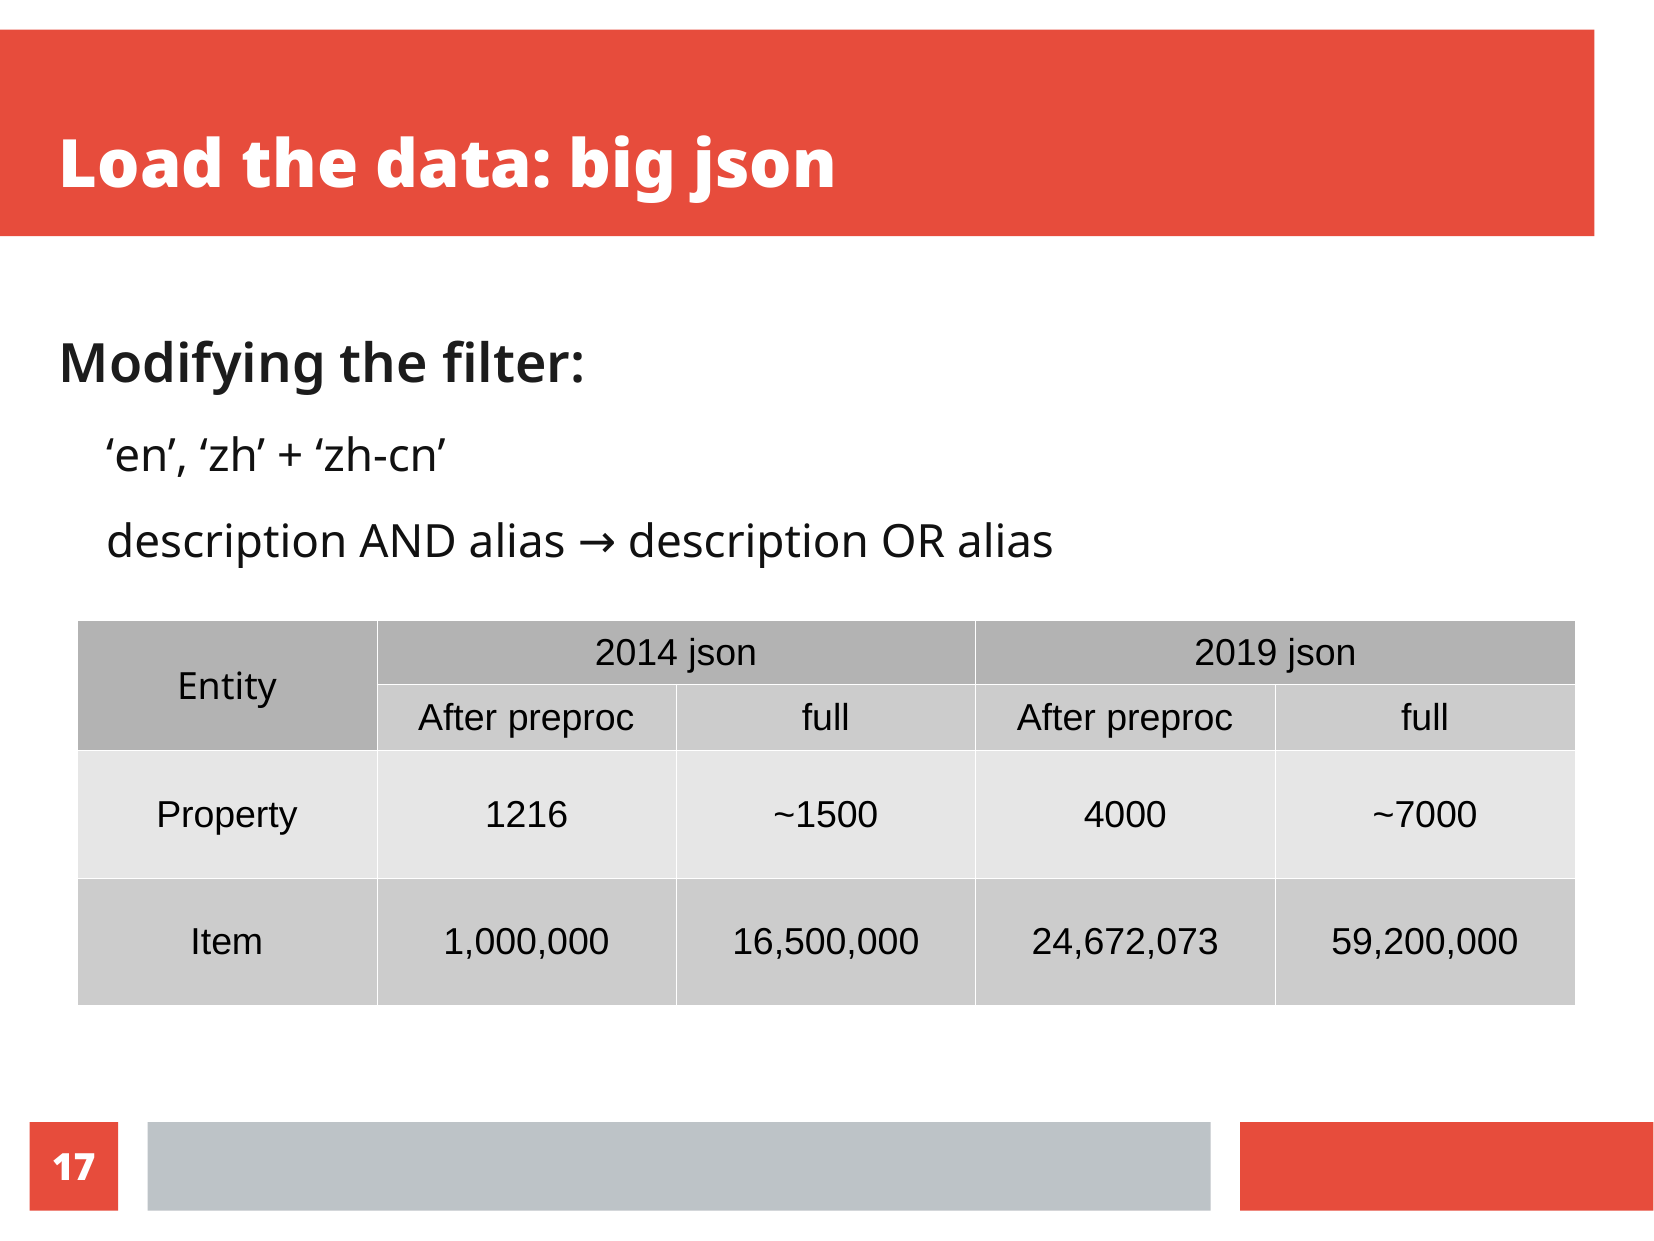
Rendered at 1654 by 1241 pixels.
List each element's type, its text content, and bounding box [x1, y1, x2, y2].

table_cell ~1500 [677, 751, 975, 878]
table_cell full [677, 685, 975, 750]
table_header Entity [78, 621, 377, 750]
table_cell After preproc [976, 685, 1275, 750]
table_cell After preproc [378, 685, 676, 750]
table_header 2014 json [378, 621, 975, 684]
table_cell full [1276, 685, 1575, 750]
table_cell Property [78, 751, 377, 878]
table_cell 1,000,000 [378, 879, 676, 1005]
table_cell 4000 [976, 751, 1275, 878]
table_header 2019 json [976, 621, 1575, 684]
table_cell 16,500,000 [677, 879, 975, 1005]
table_cell 24,672,073 [976, 879, 1275, 1005]
table_cell 59,200,000 [1276, 879, 1575, 1005]
table_cell Item [78, 879, 377, 1005]
table_cell 1216 [378, 751, 676, 878]
table_cell ~7000 [1276, 751, 1575, 878]
list Modifying the filter: ‘en’, ‘zh’ + ‘zh-cn’ description AND alias → description OR alias [59, 324, 1565, 1093]
title Load the data: big json [59, 59, 1595, 207]
